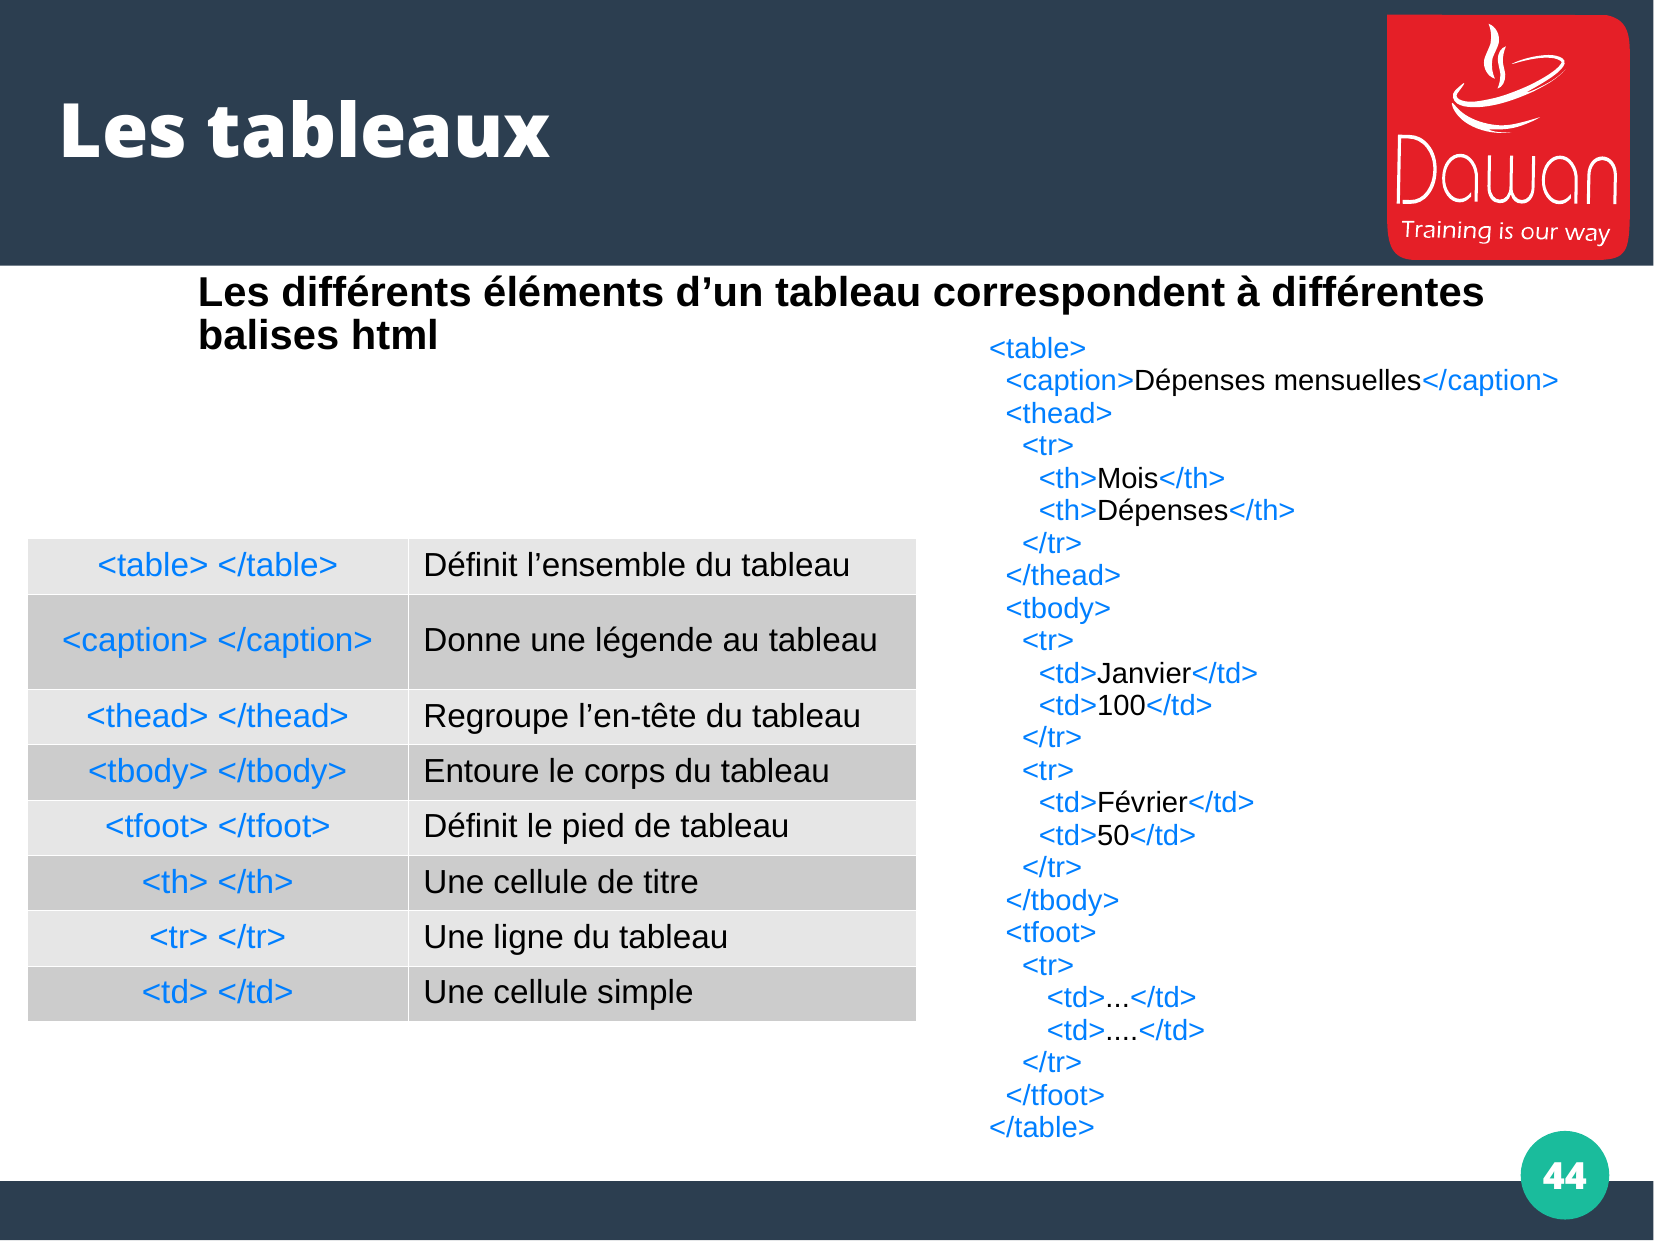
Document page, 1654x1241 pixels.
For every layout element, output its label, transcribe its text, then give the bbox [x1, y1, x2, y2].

table_cell Regroupe l’en-tête du tableau [409, 690, 916, 744]
table_cell Définit le pied de tableau [409, 801, 916, 855]
table_cell <caption> </caption> [28, 595, 408, 689]
table_cell Donne une légende au tableau [409, 595, 916, 689]
table_cell <tr> </tr> [28, 911, 408, 966]
text_box <table> <caption>Dépenses mensuelles</caption> <thead> <tr> <th>Mois</th> <th>Dépenses</th> </tr> </thead> <tbody> <tr> <td>Janvier</td> <td>100</td> </tr> <tr> <td>Février</td> <td>50</td> </tr> </tbody> <tfoot> <tr> <td>...</td> <td>....</td> </tr> </tfoot> </table> [974, 324, 1654, 1241]
table_cell Entoure le corps du tableau [409, 745, 916, 800]
table_cell <thead> </thead> [28, 690, 408, 744]
table_cell <td> </td> [28, 967, 408, 1021]
table_cell <tfoot> </tfoot> [28, 801, 408, 855]
table_cell Une cellule simple [409, 967, 916, 1021]
table_cell <th> </th> [28, 856, 408, 910]
table_cell Une ligne du tableau [409, 911, 916, 966]
list Les différents éléments d’un tableau correspondent à différentes balises html [70, 271, 1607, 1099]
table_header Définit l’ensemble du tableau [409, 539, 916, 594]
title Les tableaux [59, 49, 1387, 207]
table_cell Une cellule de titre [409, 856, 916, 910]
table_header <table> </table> [28, 539, 408, 594]
picture [1387, 14, 1630, 260]
table_cell <tbody> </tbody> [28, 745, 408, 800]
